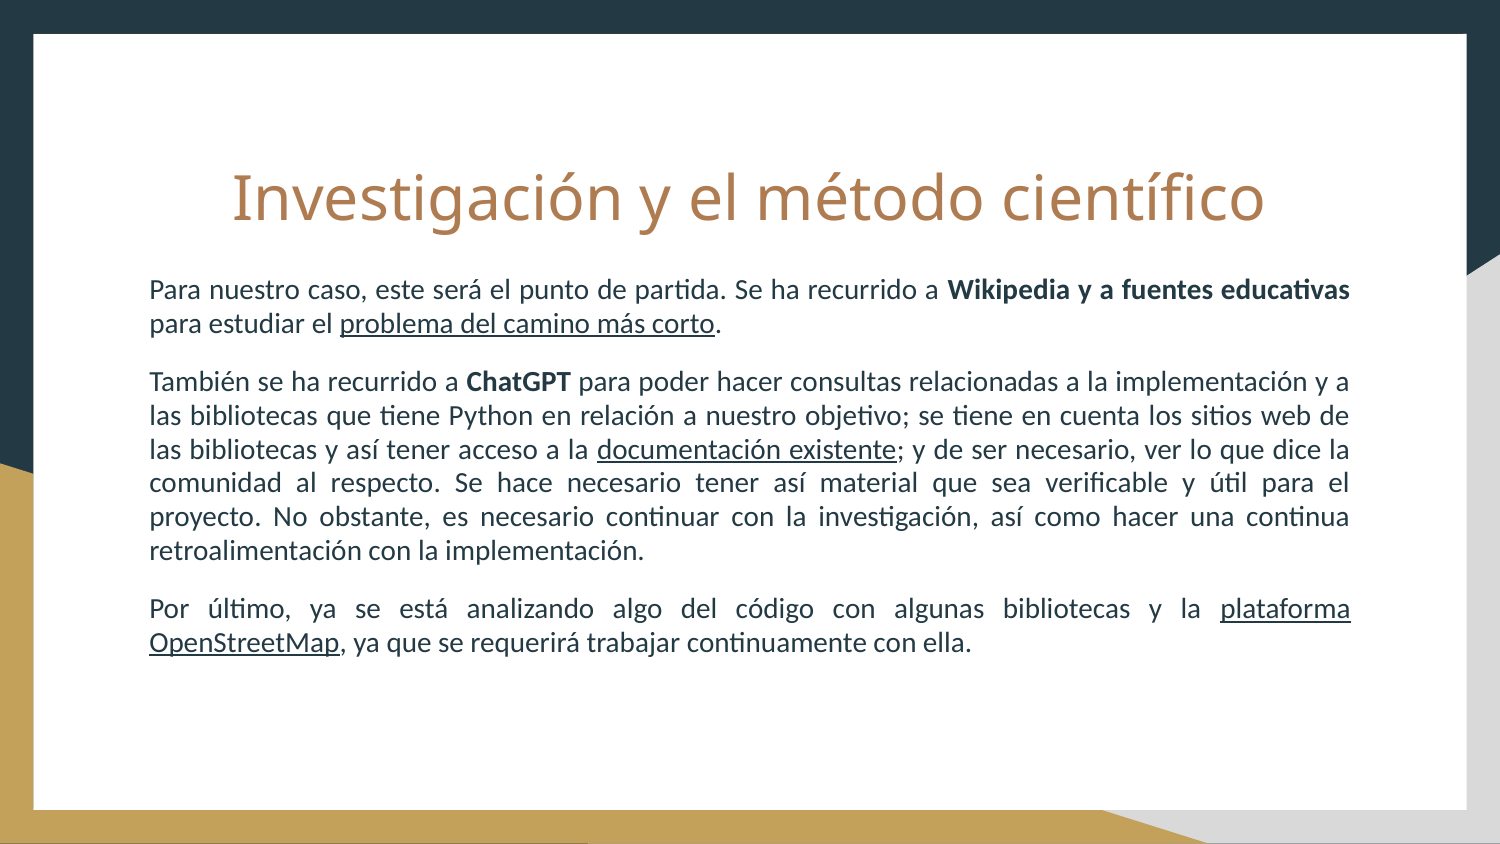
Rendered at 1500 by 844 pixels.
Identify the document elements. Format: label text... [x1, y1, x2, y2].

title Investigación y el método científico [134, 138, 1366, 258]
list Para nuestro caso, este será el punto de partida. Se ha recurrido a Wikipedia y a fuentes educativas para estudiar el problema del camino más corto. También se ha recurrido a ChatGPT para poder hacer consultas relacionadas a la implementación y a las bibliotecas que tiene Python en relación a nuestro objetivo; se tiene en cuenta los sitios web de las bibliotecas y así tener acceso a la documentación existente; y de ser necesario, ver lo que dice la comunidad al respecto. Se hace necesario tener así material que sea verificable y útil para el proyecto. No obstante, es necesario continuar con la investigación, así como hacer una continua retroalimentación con la implementación. Por último, ya se está analizando algo del código con algunas bibliotecas y la plataforma OpenStreetMap, ya que se requerirá trabajar continuamente con ella. [134, 258, 1366, 729]
